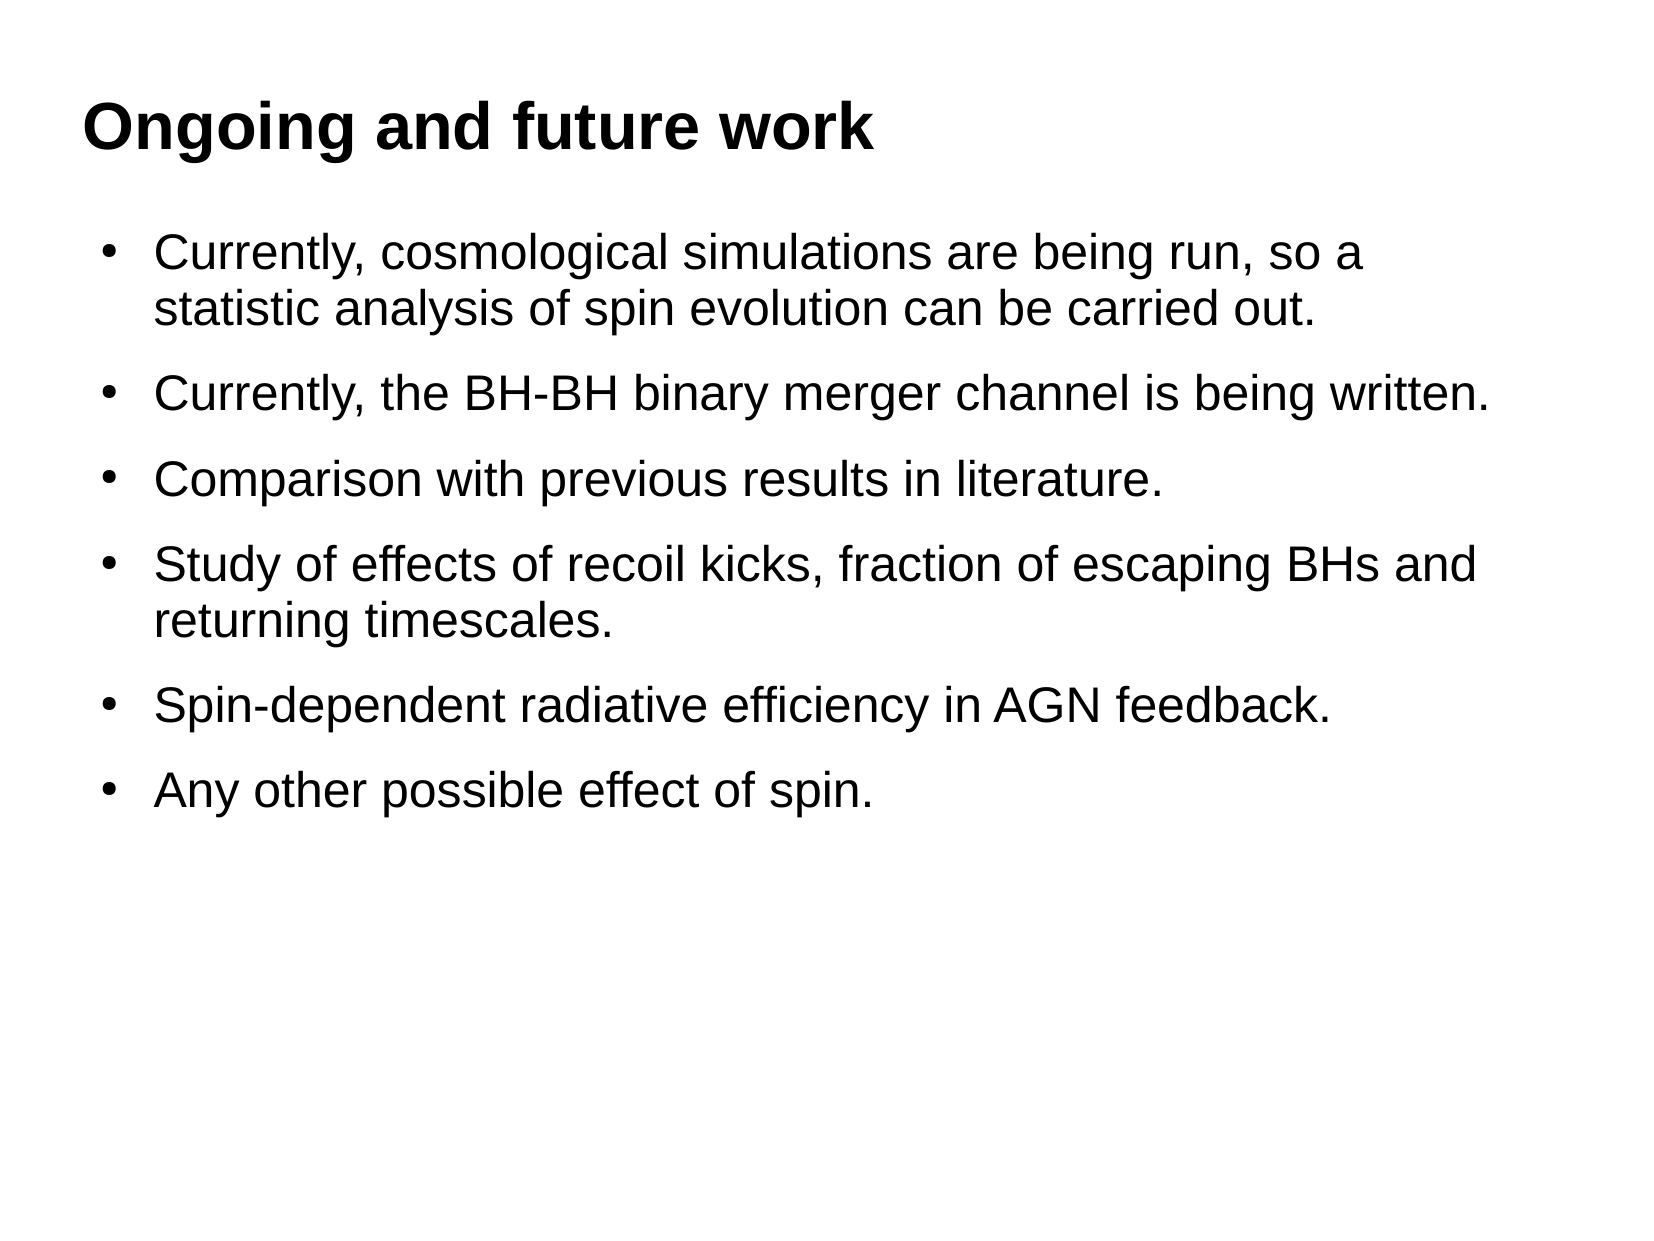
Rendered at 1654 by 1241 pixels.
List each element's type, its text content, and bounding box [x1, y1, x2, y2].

list Currently, cosmological simulations are being run, so a statistic analysis of spin evolution can be carried out. Currently, the BH-BH binary merger channel is being written. Comparison with previous results in literature. Study of effects of recoil kicks, fraction of escaping BHs and returning timescales. Spin-dependent radiative efficiency in AGN feedback. Any other possible effect of spin. [82, 224, 1531, 1170]
title Ongoing and future work [82, 67, 1571, 186]
